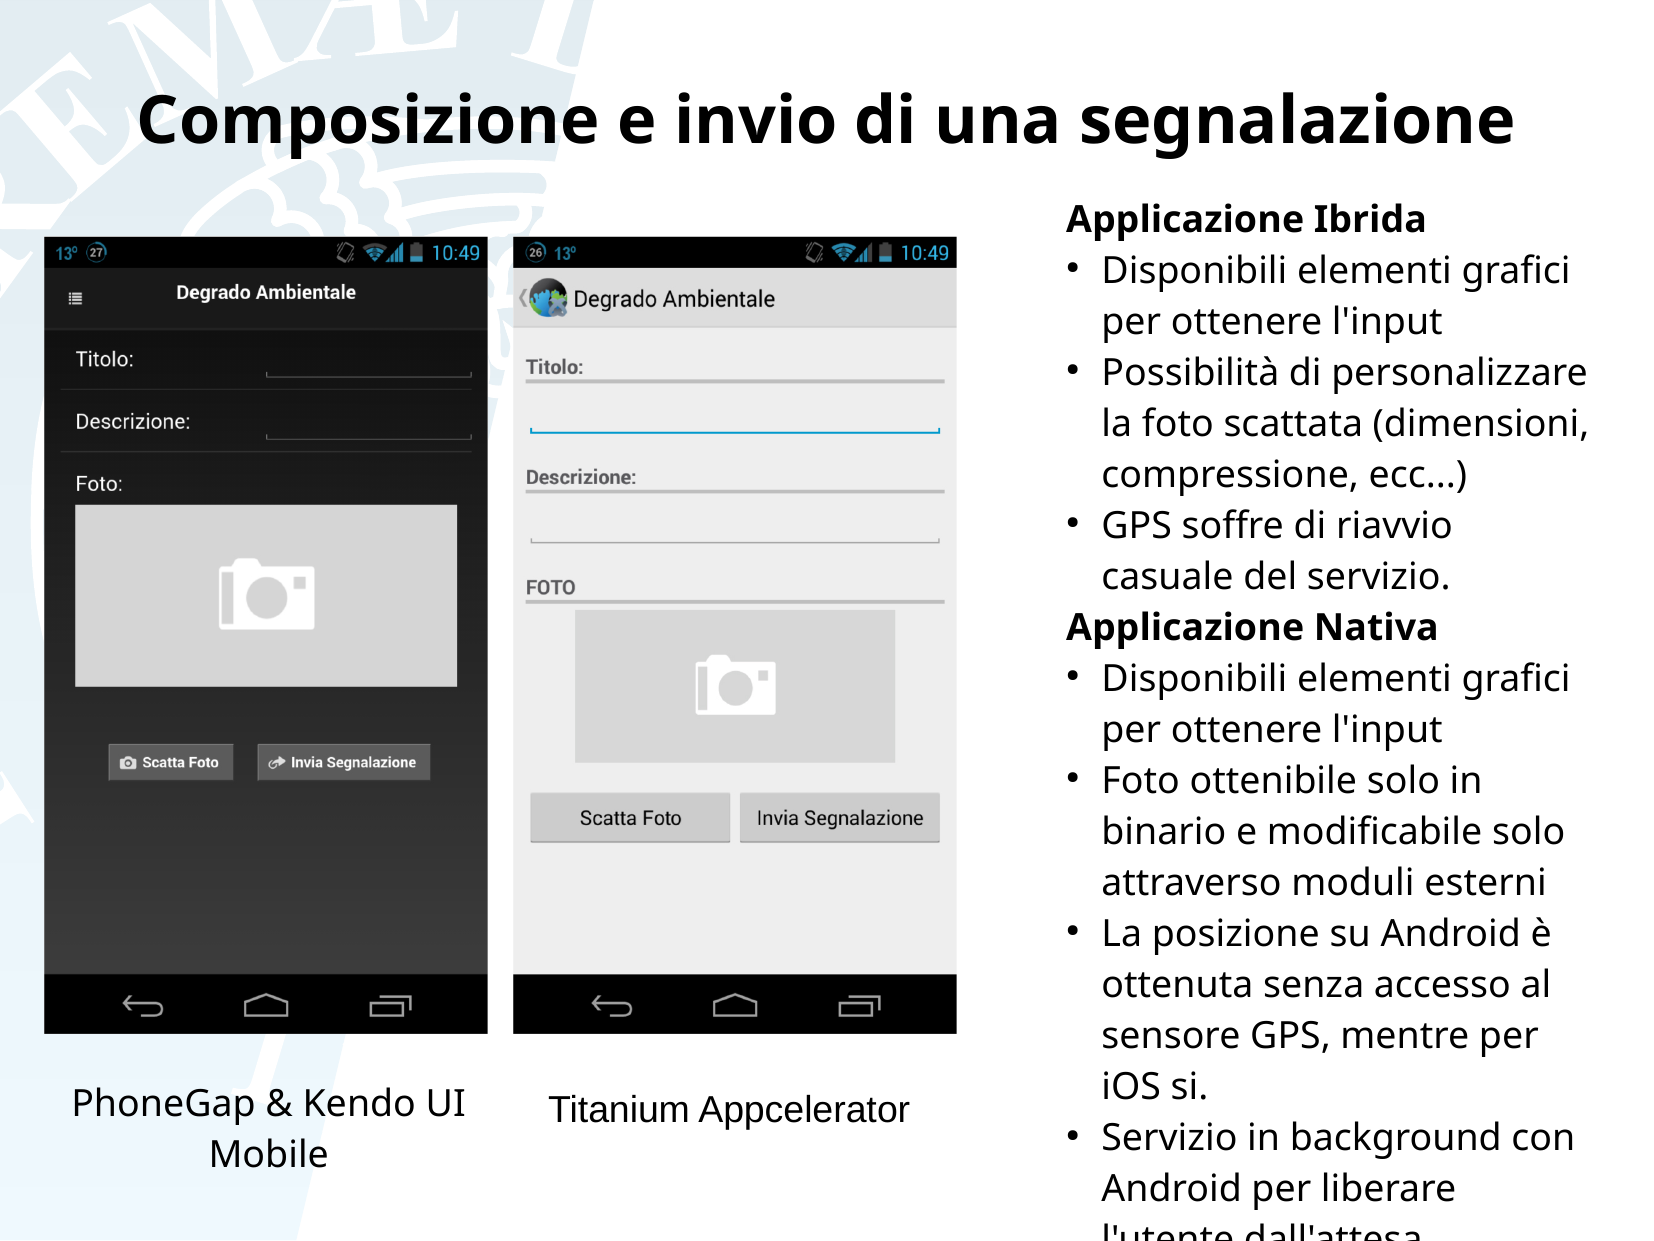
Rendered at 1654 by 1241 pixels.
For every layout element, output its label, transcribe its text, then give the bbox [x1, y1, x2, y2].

picture [44, 236, 488, 1034]
text_box Titanium Appcelerator [507, 1080, 951, 1138]
title Composizione e invio di una segnalazione [59, 59, 1595, 178]
text_box Applicazione Ibrida Disponibili elementi grafici per ottenere l'input Possibilità di personalizzare la foto scattata (dimensioni, compressione, ecc...) GPS soffre di riavvio casuale del servizio. Applicazione Nativa Disponibili elementi grafici per ottenere l'input Foto ottenibile solo in binario e modificabile solo attraverso moduli esterni La posizione su Android è ottenuta senza accesso al sensore GPS, mentre per iOS si. Servizio in background con Android per liberare l'utente dall'attesa. [1051, 184, 1607, 1241]
text_box PhoneGap & Kendo UI Mobile [47, 1068, 491, 1183]
picture [513, 236, 957, 1034]
